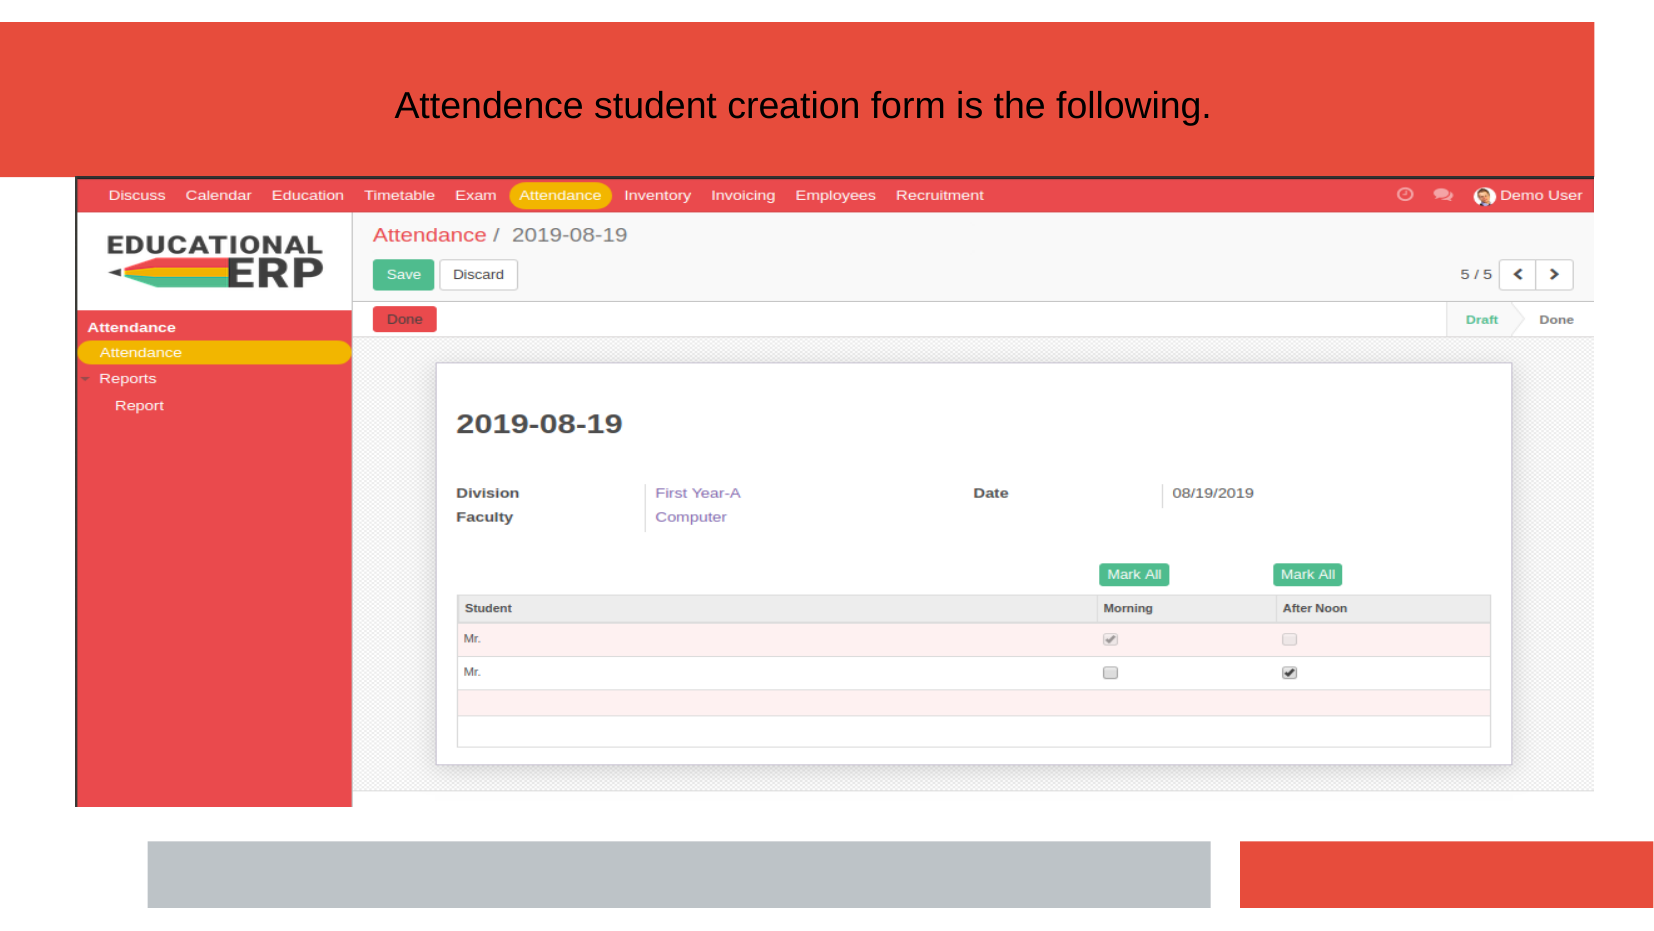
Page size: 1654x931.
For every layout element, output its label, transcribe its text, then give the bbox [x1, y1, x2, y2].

picture [75, 176, 1594, 807]
text_box Attendence student creation form is the following. [379, 77, 1238, 135]
